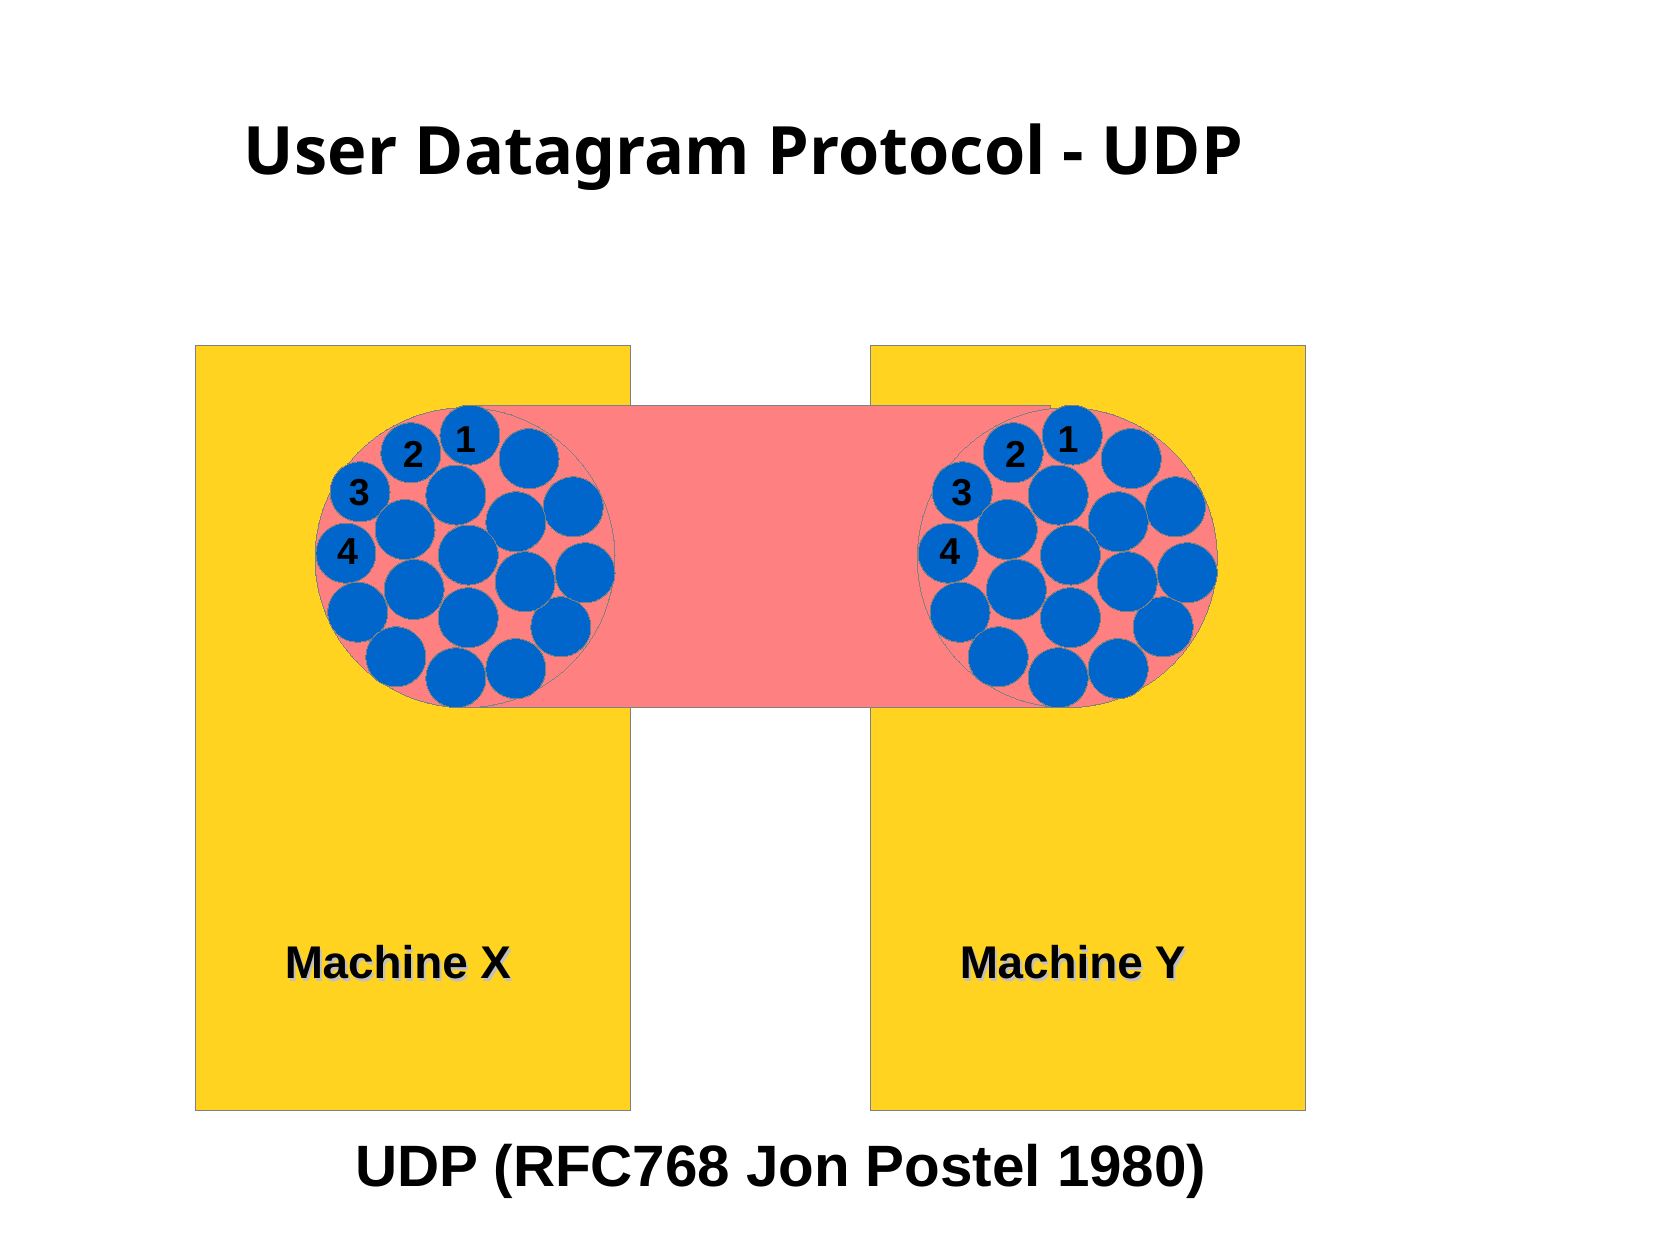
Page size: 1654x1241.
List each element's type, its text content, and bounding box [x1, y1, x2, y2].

text_box 2 [990, 425, 1043, 483]
text_box Machine Y [945, 930, 1209, 997]
text_box 4 [924, 523, 977, 581]
text_box 3 [936, 464, 989, 522]
text_box 1 [440, 411, 493, 469]
text_box Machine X [270, 930, 534, 997]
text_box 1 [1042, 411, 1095, 469]
text_box 4 [322, 523, 375, 581]
title User Datagram Protocol - UDP [0, 49, 1489, 257]
text_box 2 [388, 425, 440, 483]
text_box UDP (RFC768 Jon Postel 1980) [341, 1126, 1270, 1206]
text_box [195, 345, 1306, 1111]
text_box 3 [334, 464, 387, 522]
